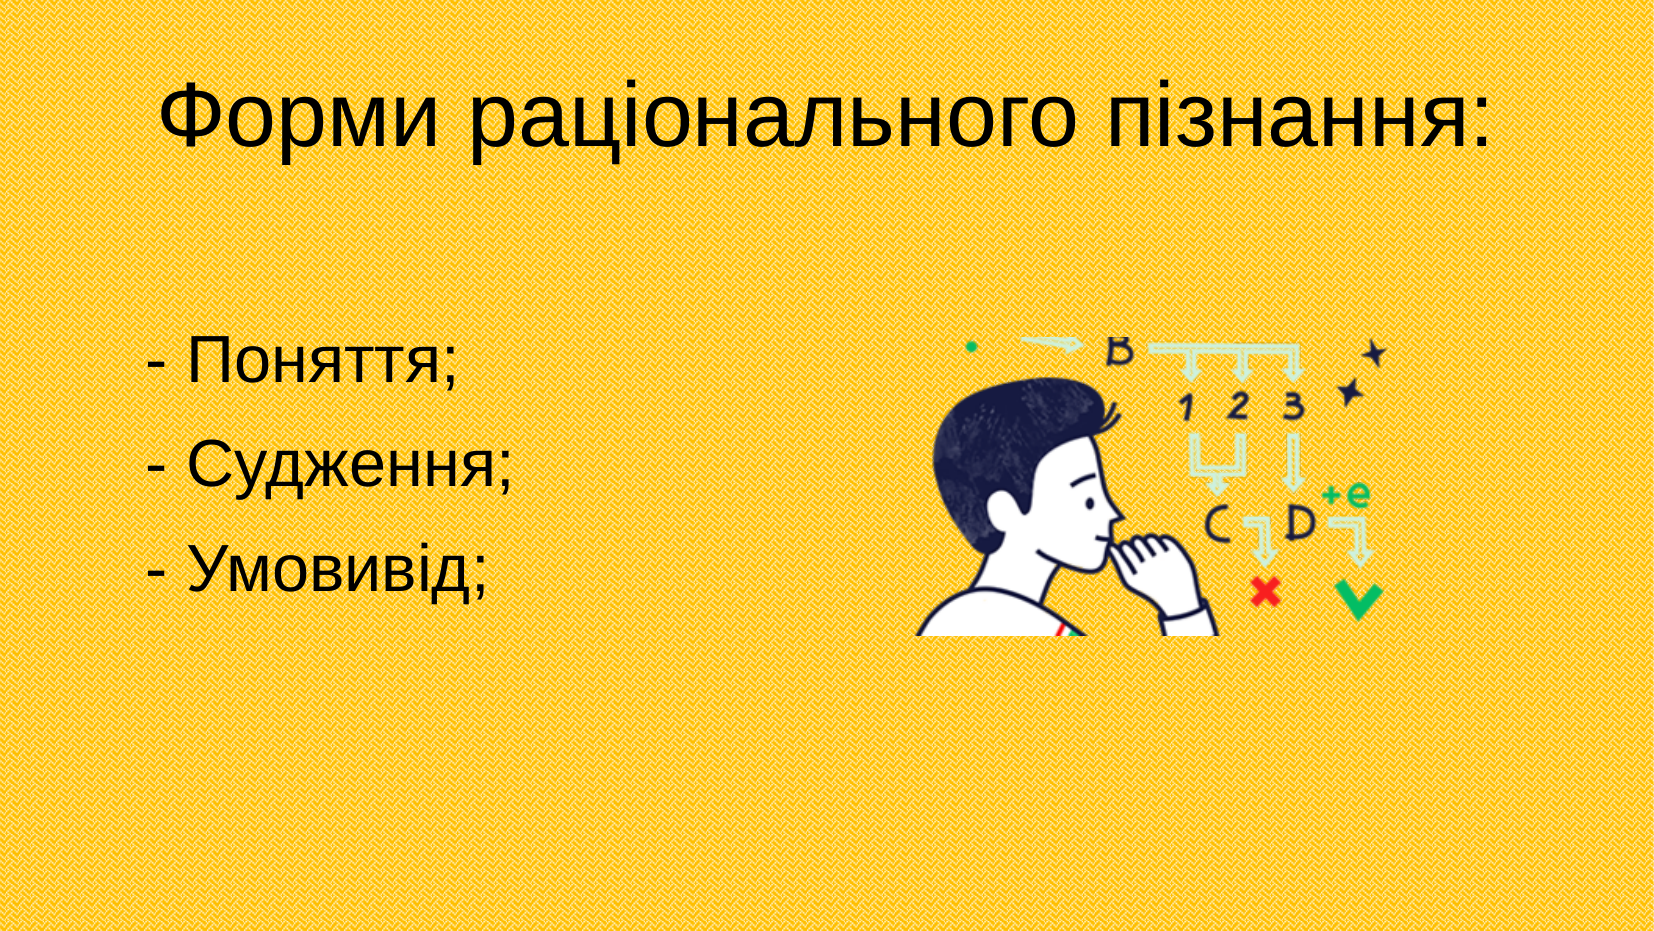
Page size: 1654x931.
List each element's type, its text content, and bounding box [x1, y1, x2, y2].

list - Поняття; - Судження; - Умовивід; [75, 217, 1564, 758]
title Форми раціонального пізнання: [82, 37, 1571, 193]
picture [0, 0, 1654, 931]
